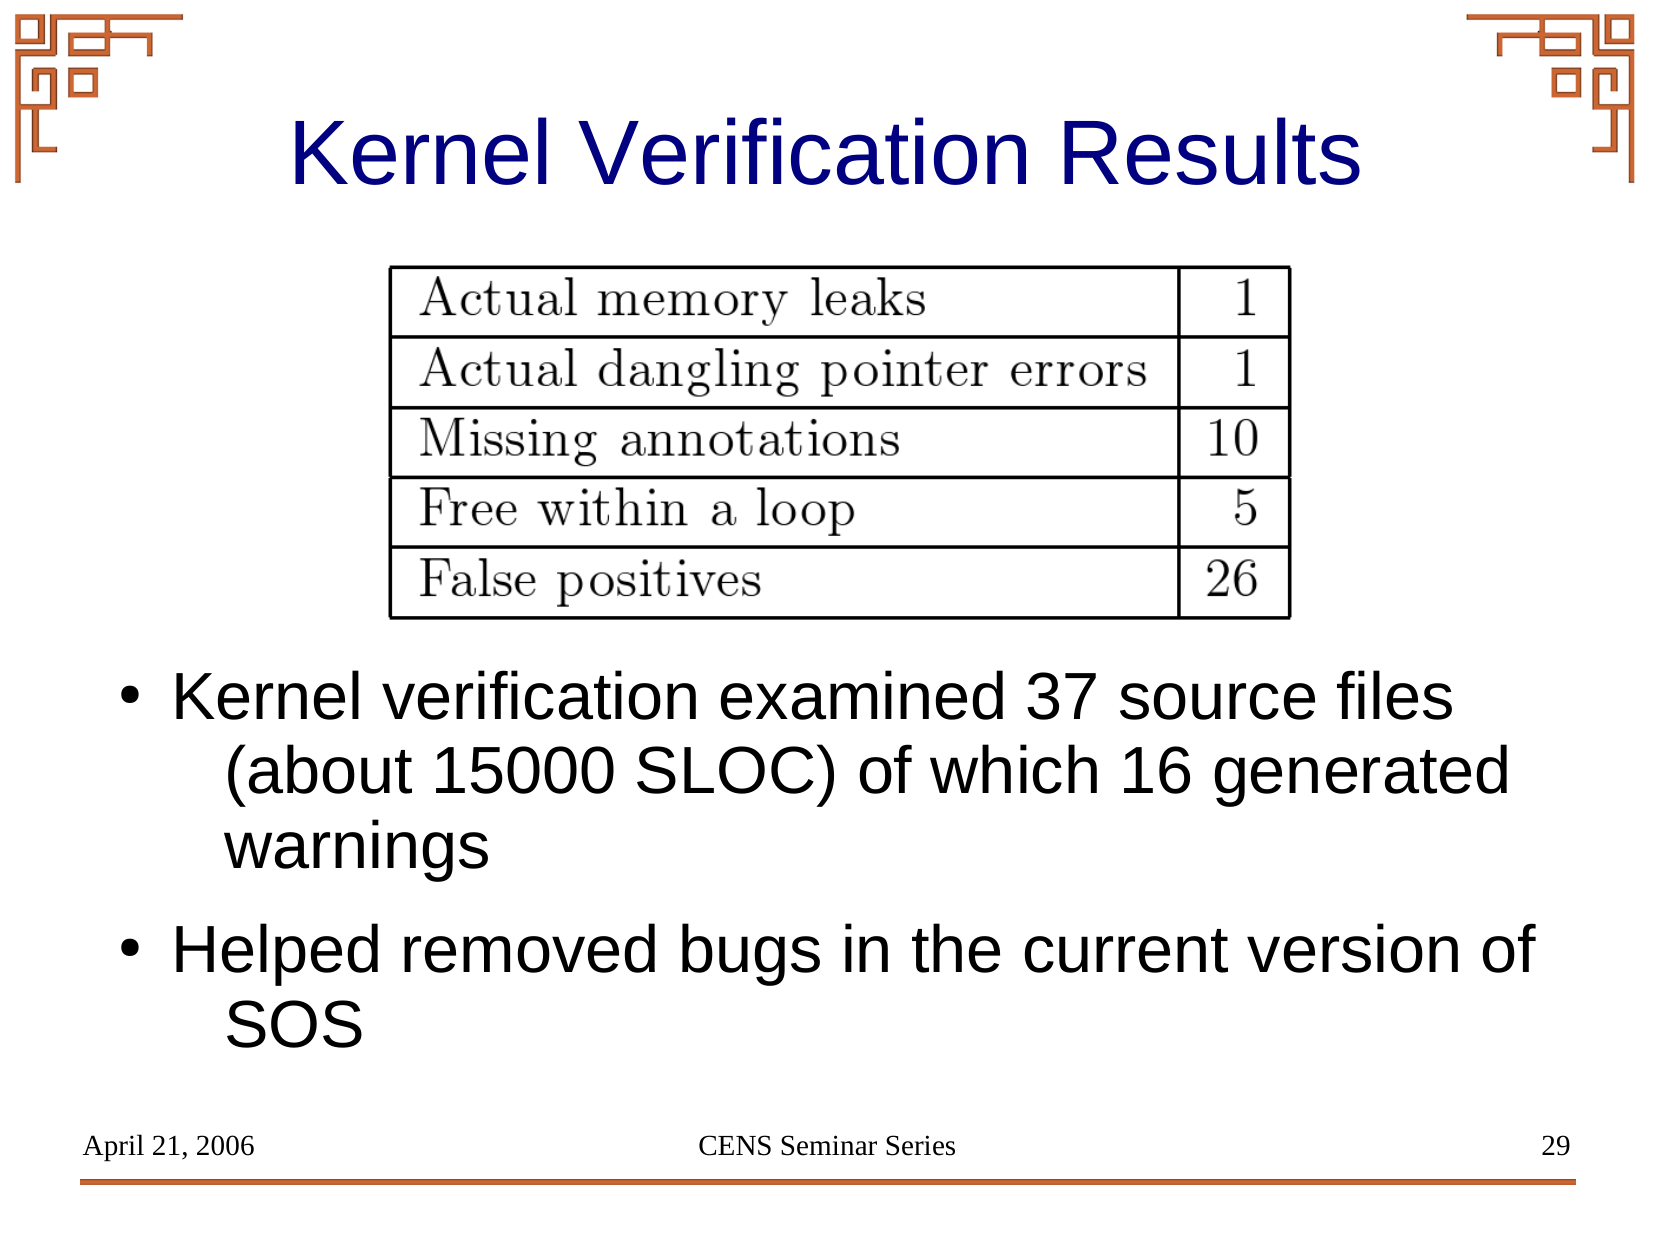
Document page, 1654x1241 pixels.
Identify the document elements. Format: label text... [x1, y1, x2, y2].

title Kernel Verification Results [82, 49, 1571, 257]
picture [1456, 0, 1650, 194]
picture [0, 0, 194, 194]
picture [80, 1179, 1576, 1185]
picture [378, 255, 1301, 628]
list Kernel verification examined 37 source files (about 15000 SLOC) of which 16 generated warnings Helped removed bugs in the current version of SOS [82, 658, 1571, 1050]
